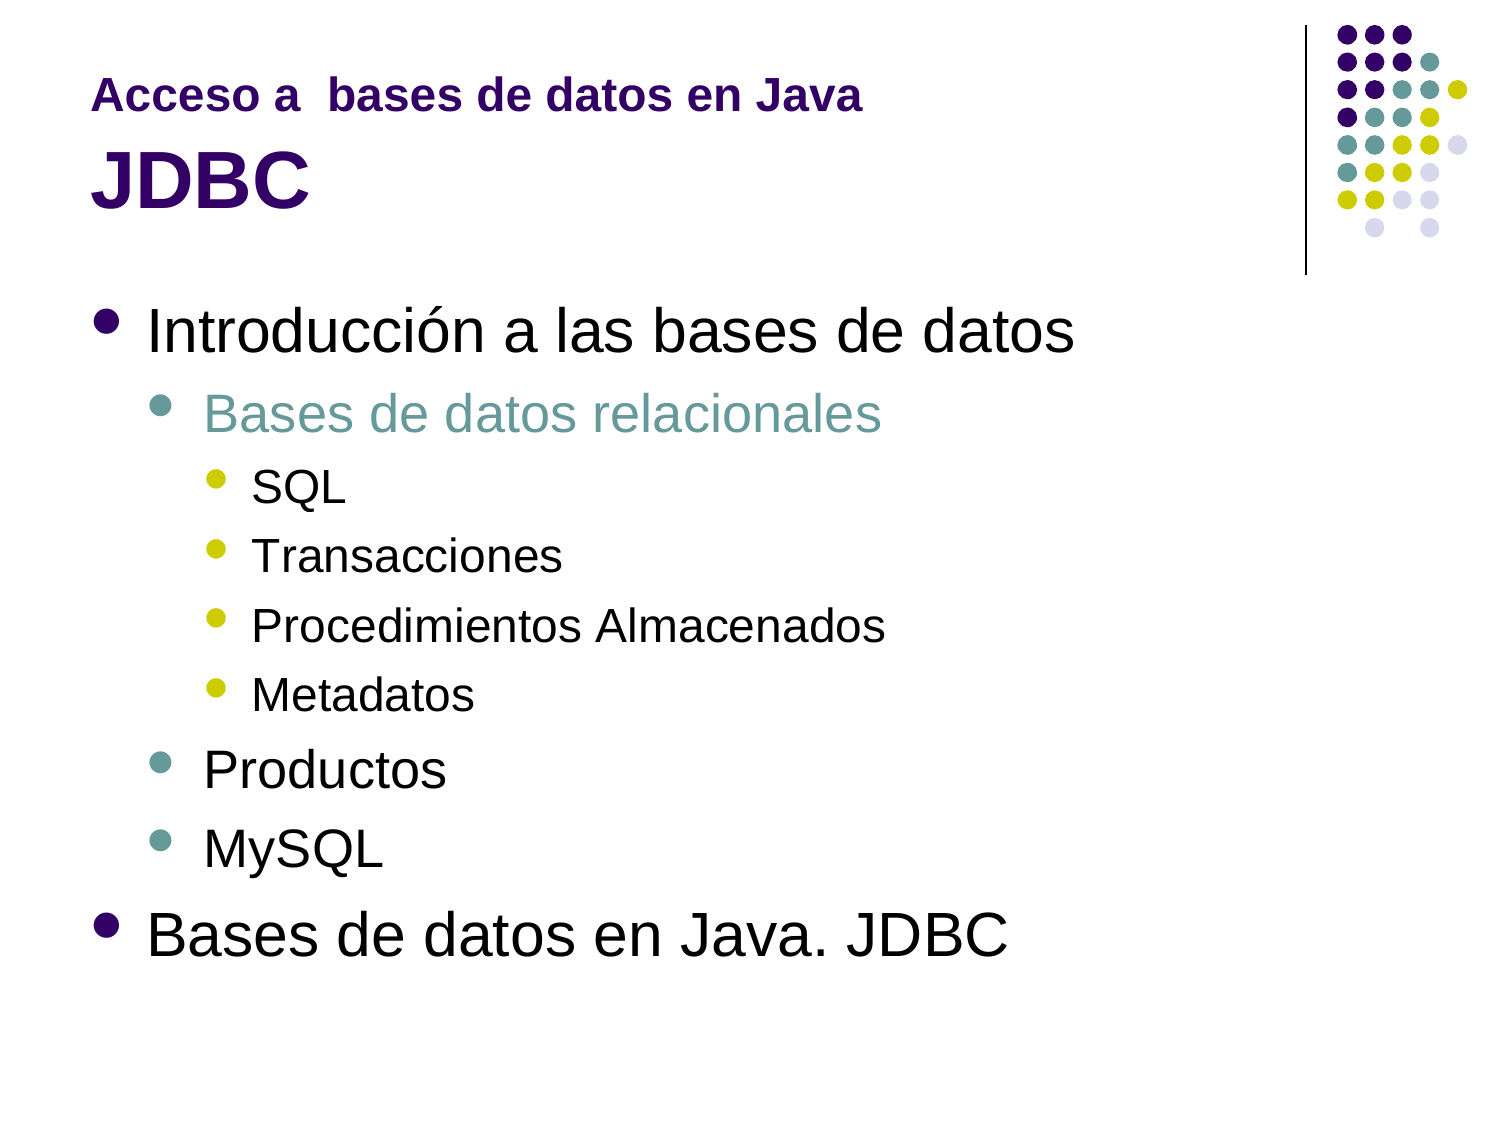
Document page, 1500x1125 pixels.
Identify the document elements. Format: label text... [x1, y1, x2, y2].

title Acceso a bases de datos en Java JDBC [74, 20, 1313, 233]
list Introducción a las bases de datos Bases de datos relacionales SQL Transacciones Procedimientos Almacenados Metadatos Productos MySQL Bases de datos en Java. JDBC [75, 282, 1426, 1006]
